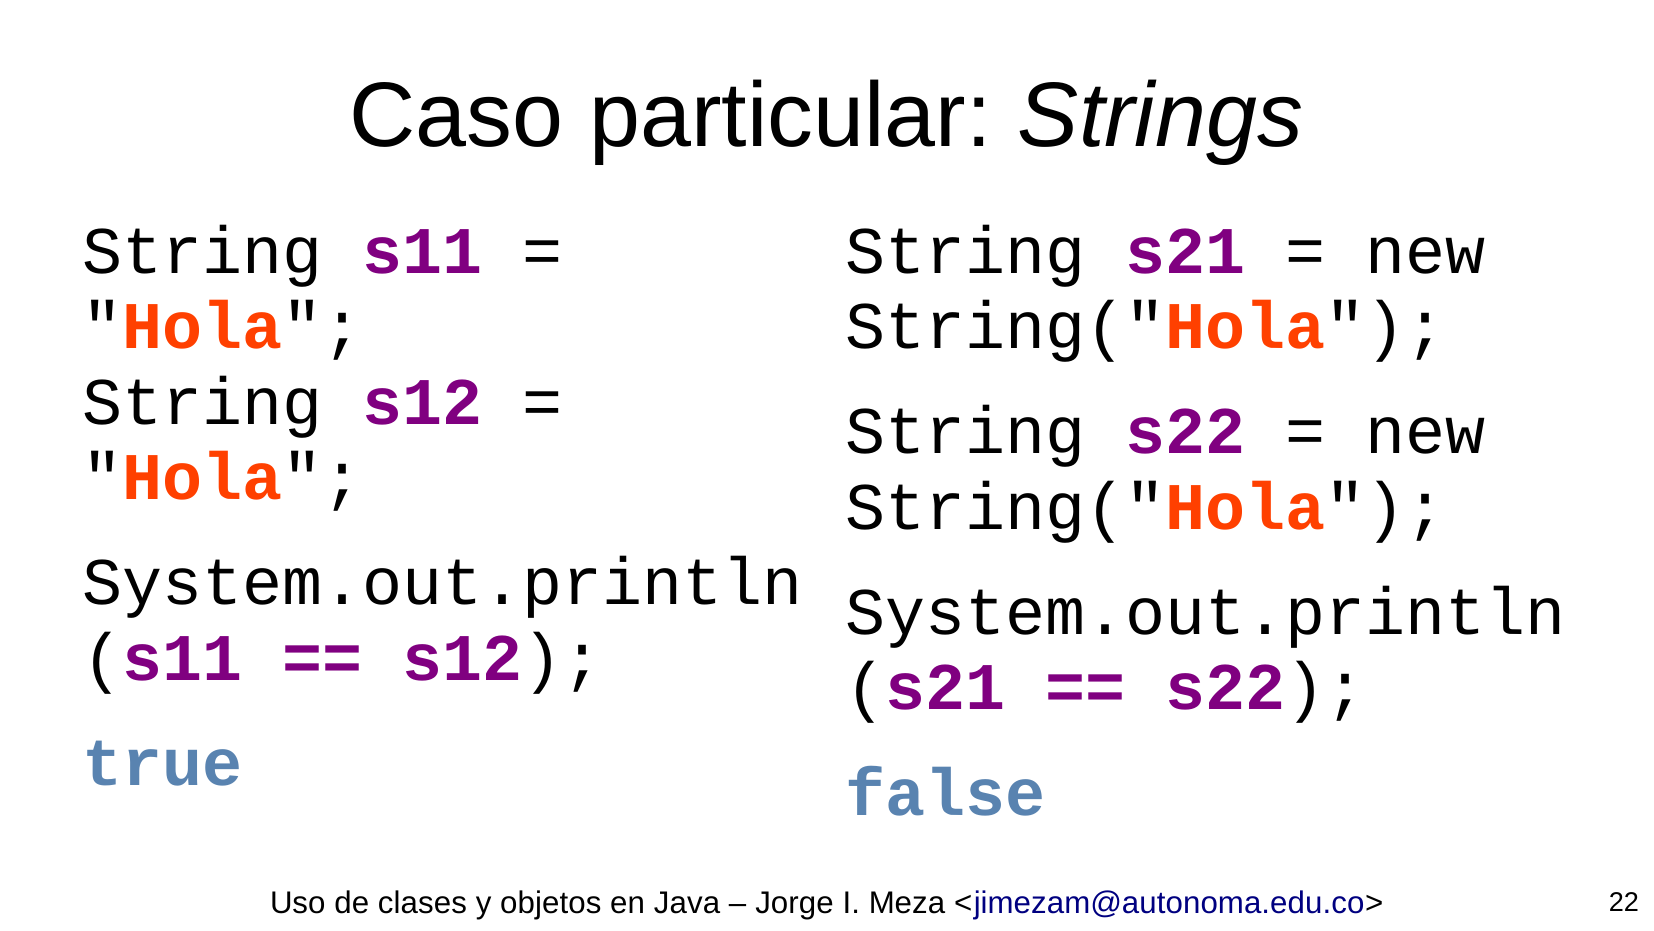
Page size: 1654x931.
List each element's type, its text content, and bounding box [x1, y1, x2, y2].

list String s21 = new String("Hola"); String s22 = new String("Hola"); System.out.println(s21 == s22); false [845, 217, 1572, 879]
title Caso particular: Strings [82, 37, 1571, 193]
list String s11 = "Hola"; String s12 = "Hola"; System.out.println(s11 == s12); true [82, 217, 809, 879]
